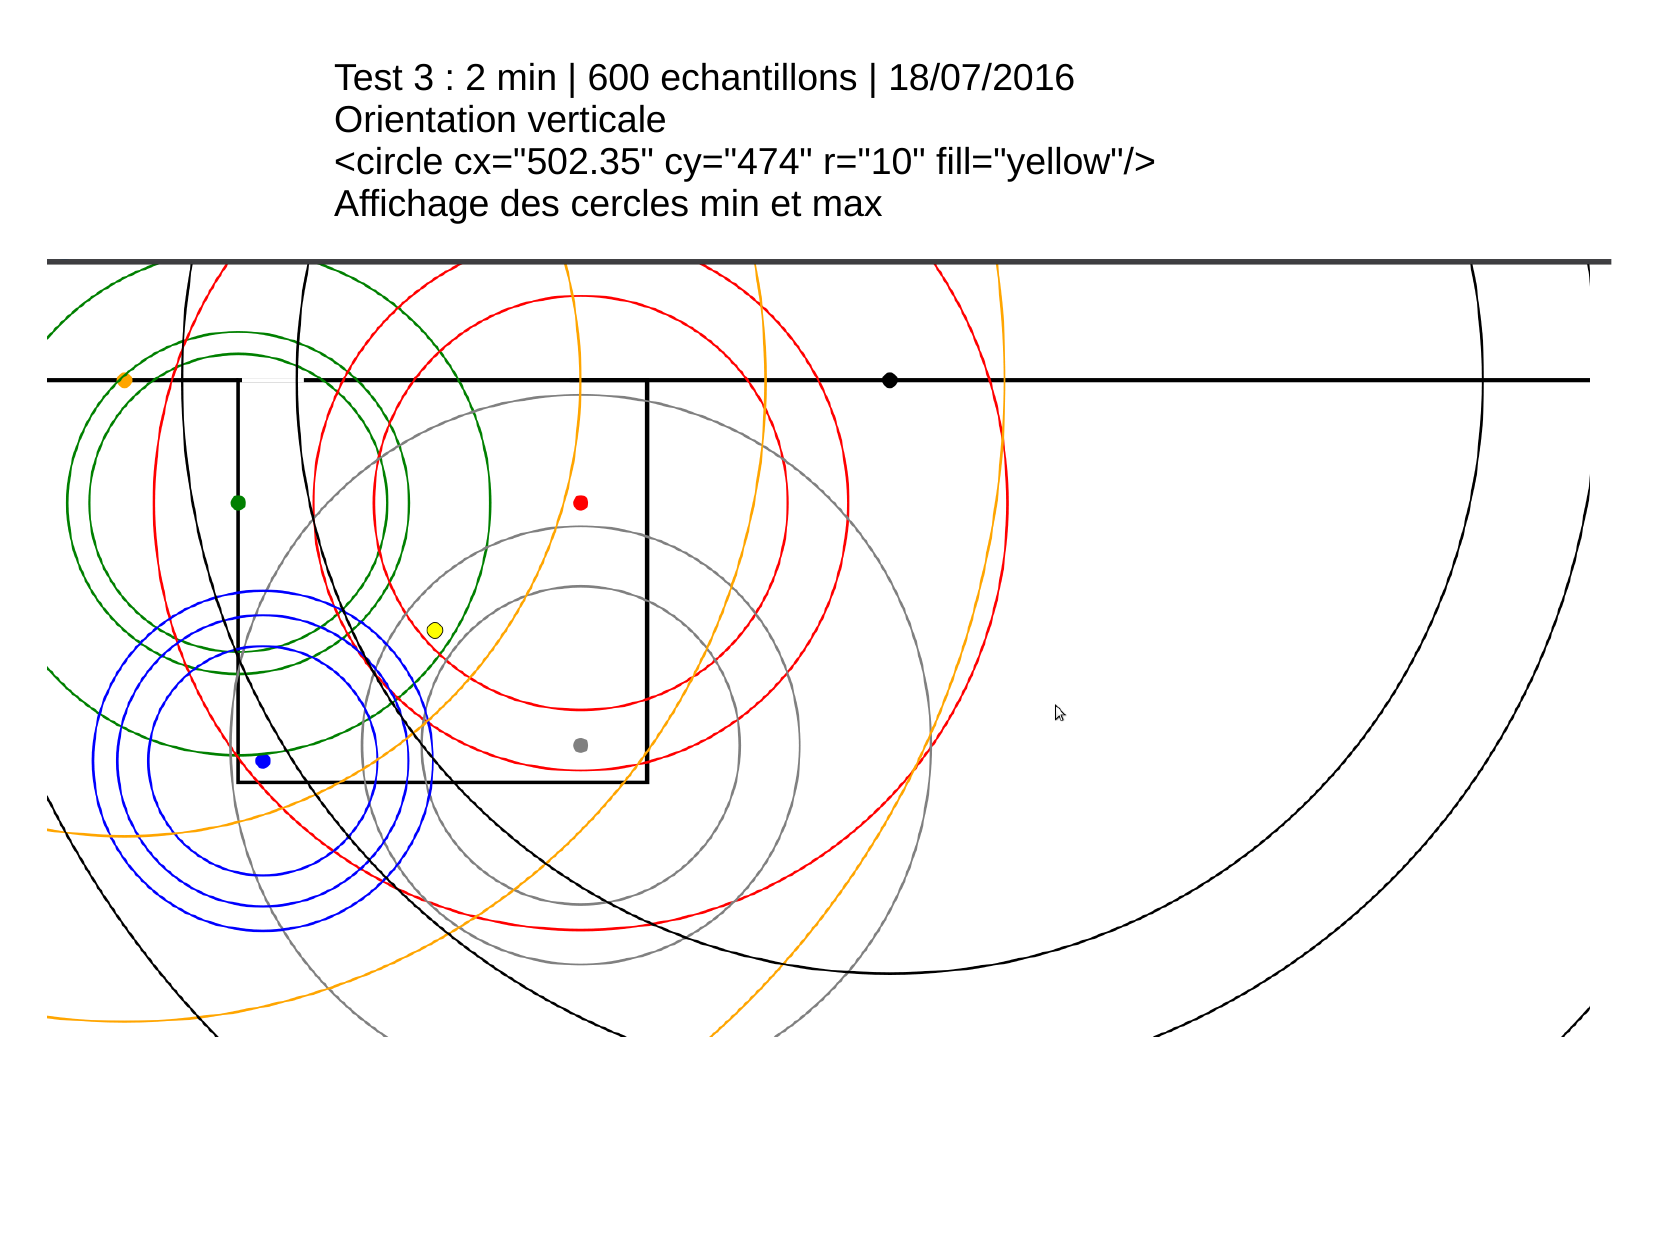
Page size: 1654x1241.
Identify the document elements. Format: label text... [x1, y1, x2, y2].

picture [47, 259, 1612, 1040]
text_box Test 3 : 2 min | 600 echantillons | 18/07/2016 Orientation verticale <circle cx="502.35" cy="474" r="10" fill="yellow"/> Affichage des cercles min et max [319, 49, 1180, 233]
